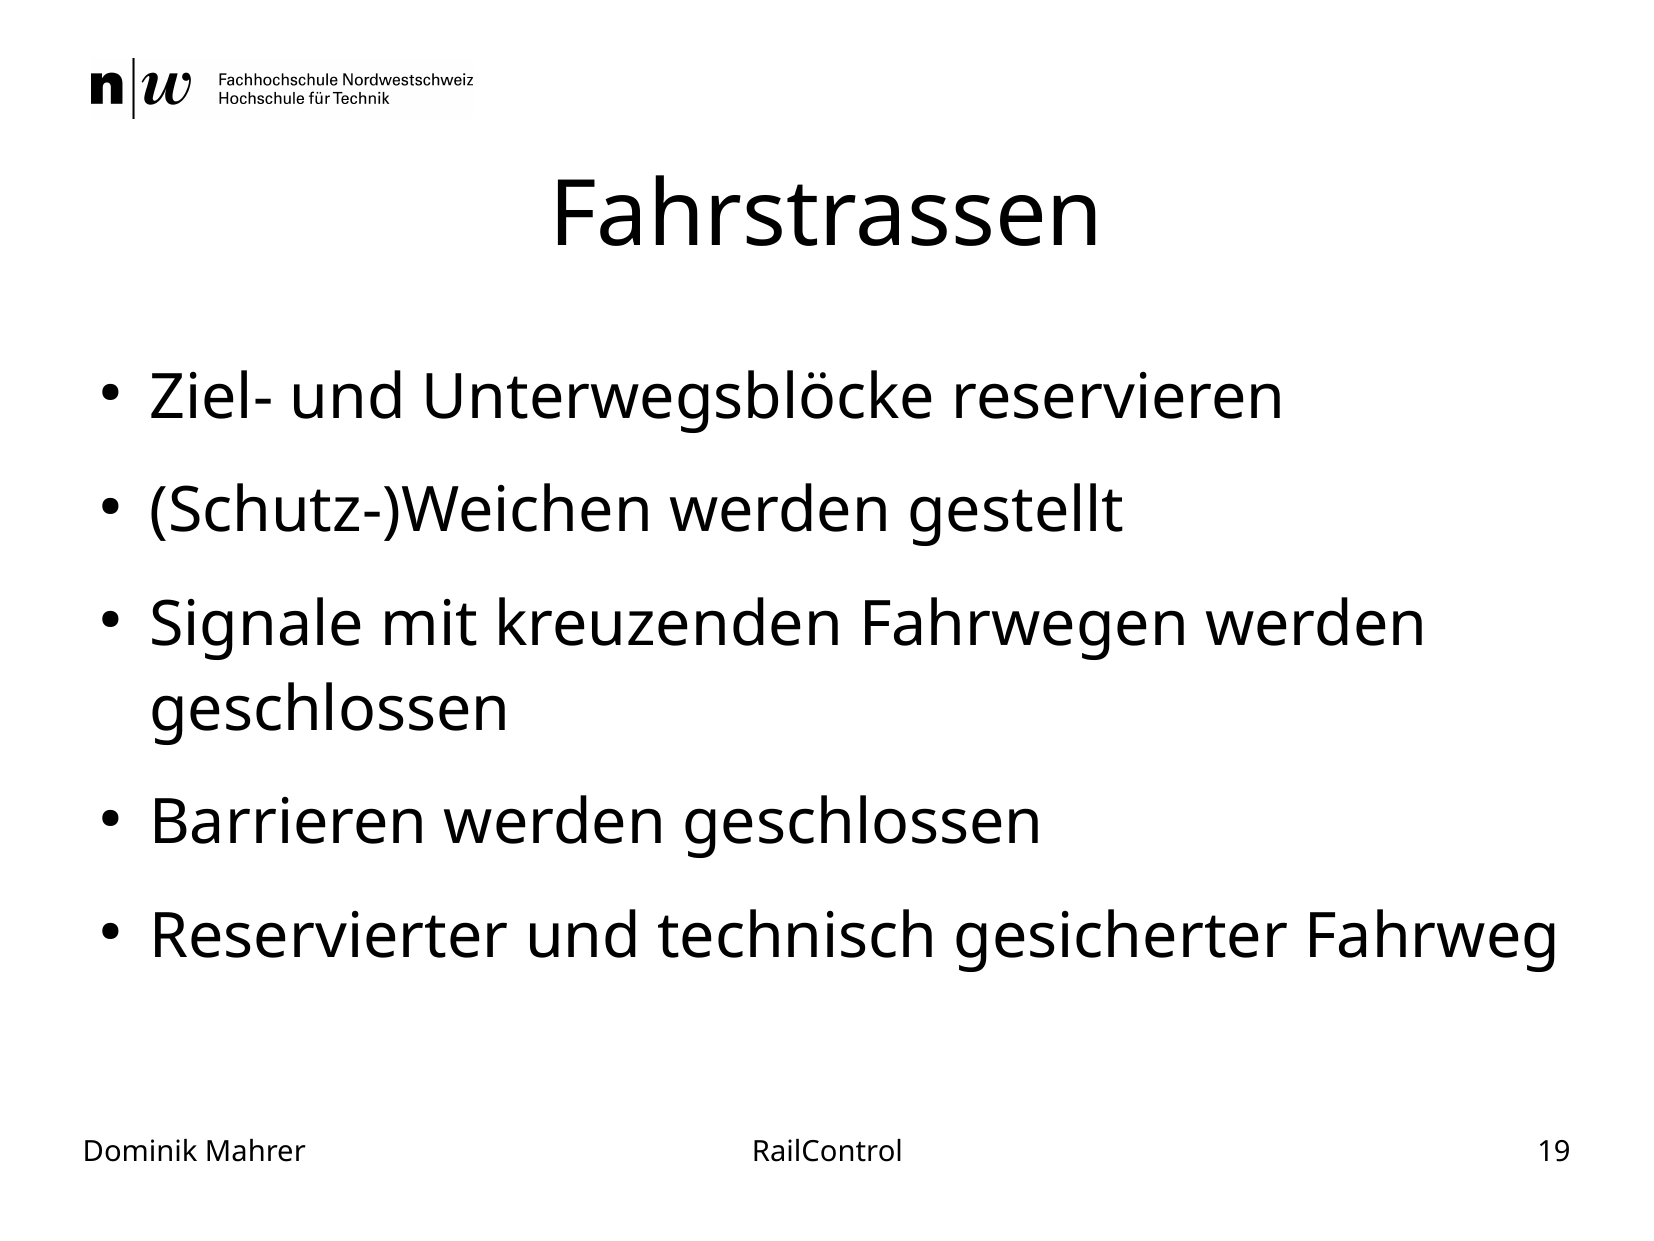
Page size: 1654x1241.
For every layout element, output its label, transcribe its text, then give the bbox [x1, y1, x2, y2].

title Fahrstrassen [82, 153, 1571, 267]
list Ziel- und Unterwegsblöcke reservieren (Schutz-)Weichen werden gestellt Signale mit kreuzenden Fahrwegen werden geschlossen Barrieren werden geschlossen Reservierter und technisch gesicherter Fahrweg [82, 351, 1571, 1063]
picture [91, 58, 473, 119]
